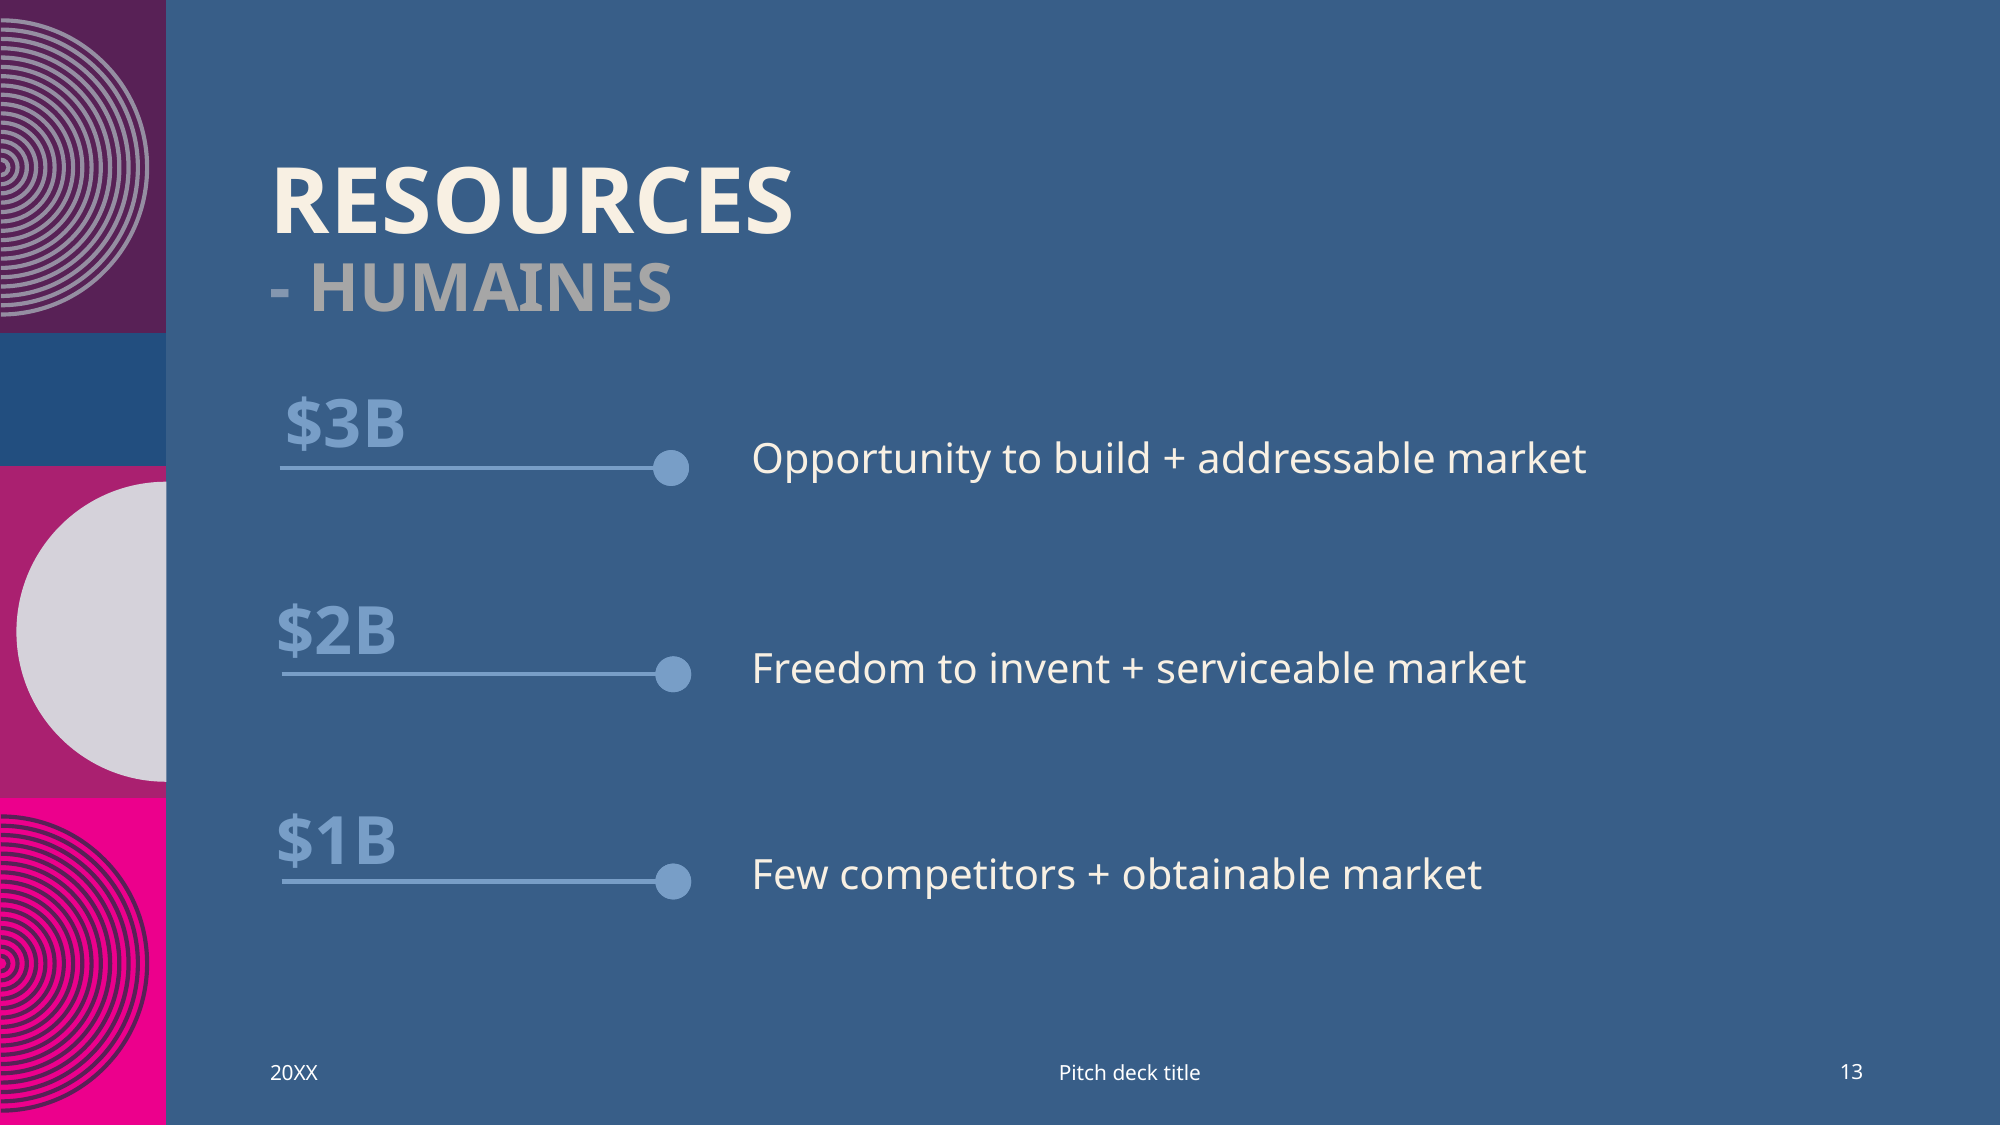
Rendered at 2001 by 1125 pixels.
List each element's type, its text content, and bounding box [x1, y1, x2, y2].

text_box 20XX [255, 1042, 436, 1103]
text_box [653, 450, 689, 486]
list $3B [226, 361, 467, 491]
title Resources - Humaines [254, 146, 1926, 365]
text_box Pitch deck title [942, 1041, 1318, 1102]
list $2B [217, 568, 458, 698]
list $1B [217, 778, 458, 908]
list Few competitors + obtainable market [736, 846, 1746, 1001]
text_box [1824, 1042, 1900, 1103]
text_box [655, 863, 692, 900]
text_box [655, 656, 692, 693]
list Freedom to invent + serviceable market [736, 640, 1746, 796]
list Opportunity to build + addressable market [736, 430, 1746, 586]
